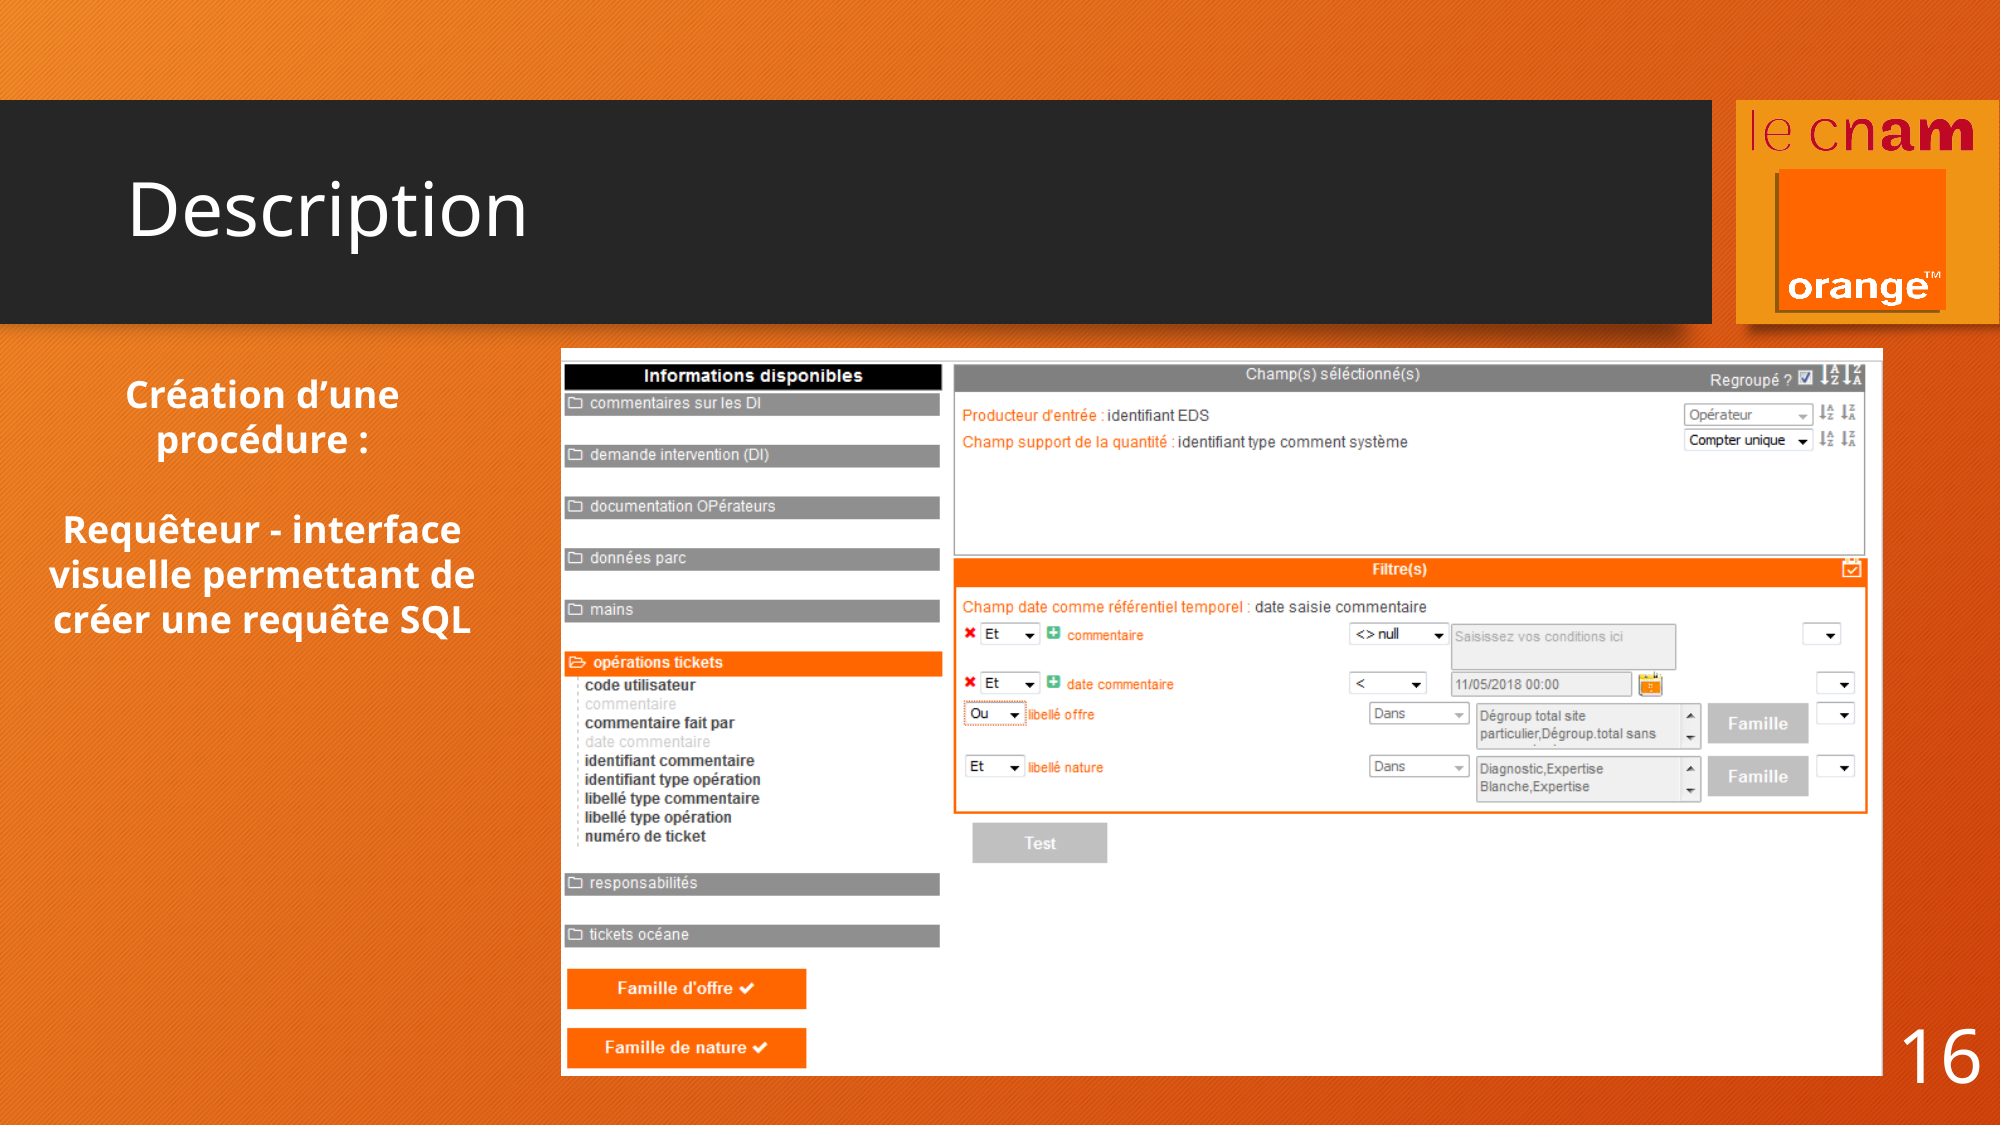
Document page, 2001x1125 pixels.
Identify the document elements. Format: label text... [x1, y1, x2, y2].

text_box Création d’une procédure : Requêteur - interface visuelle permettant de créer une requête SQL [33, 363, 561, 651]
picture [1752, 110, 1973, 151]
title Description [111, 123, 1689, 301]
picture [1779, 169, 1946, 310]
picture [0, 323, 2000, 1076]
text_box <numéro> [1882, 970, 2000, 1125]
